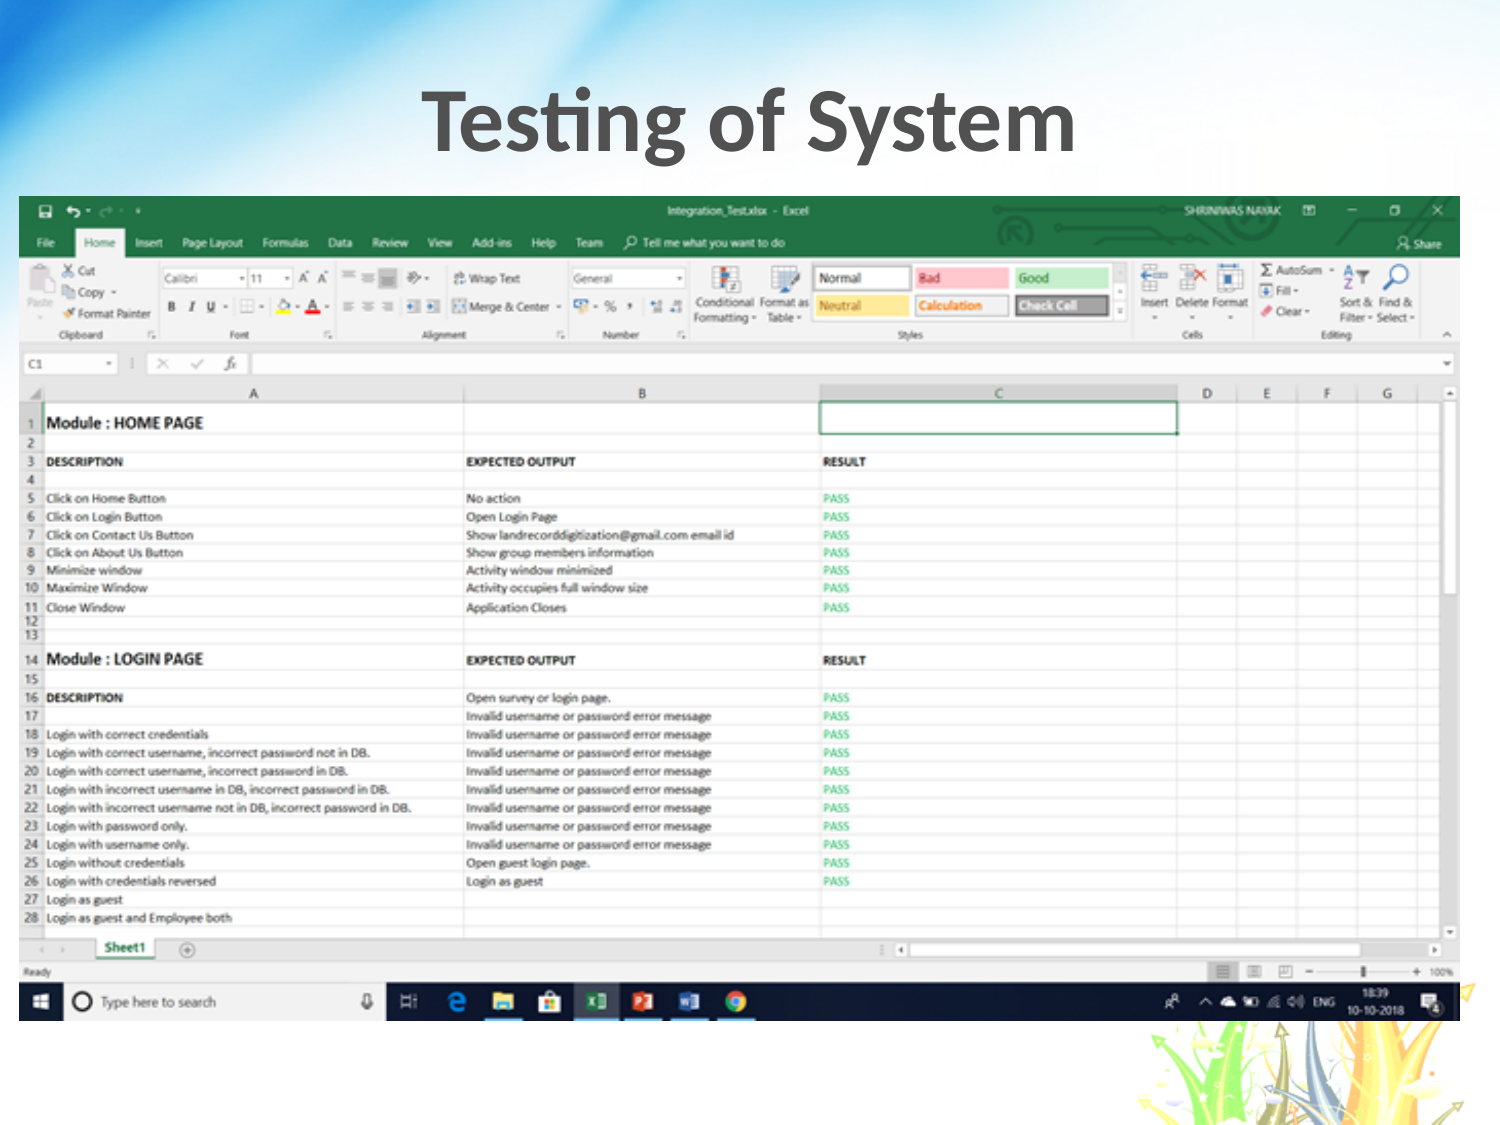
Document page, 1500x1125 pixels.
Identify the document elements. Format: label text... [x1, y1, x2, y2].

title Testing of System [75, 21, 1425, 196]
picture [0, 0, 1500, 1125]
